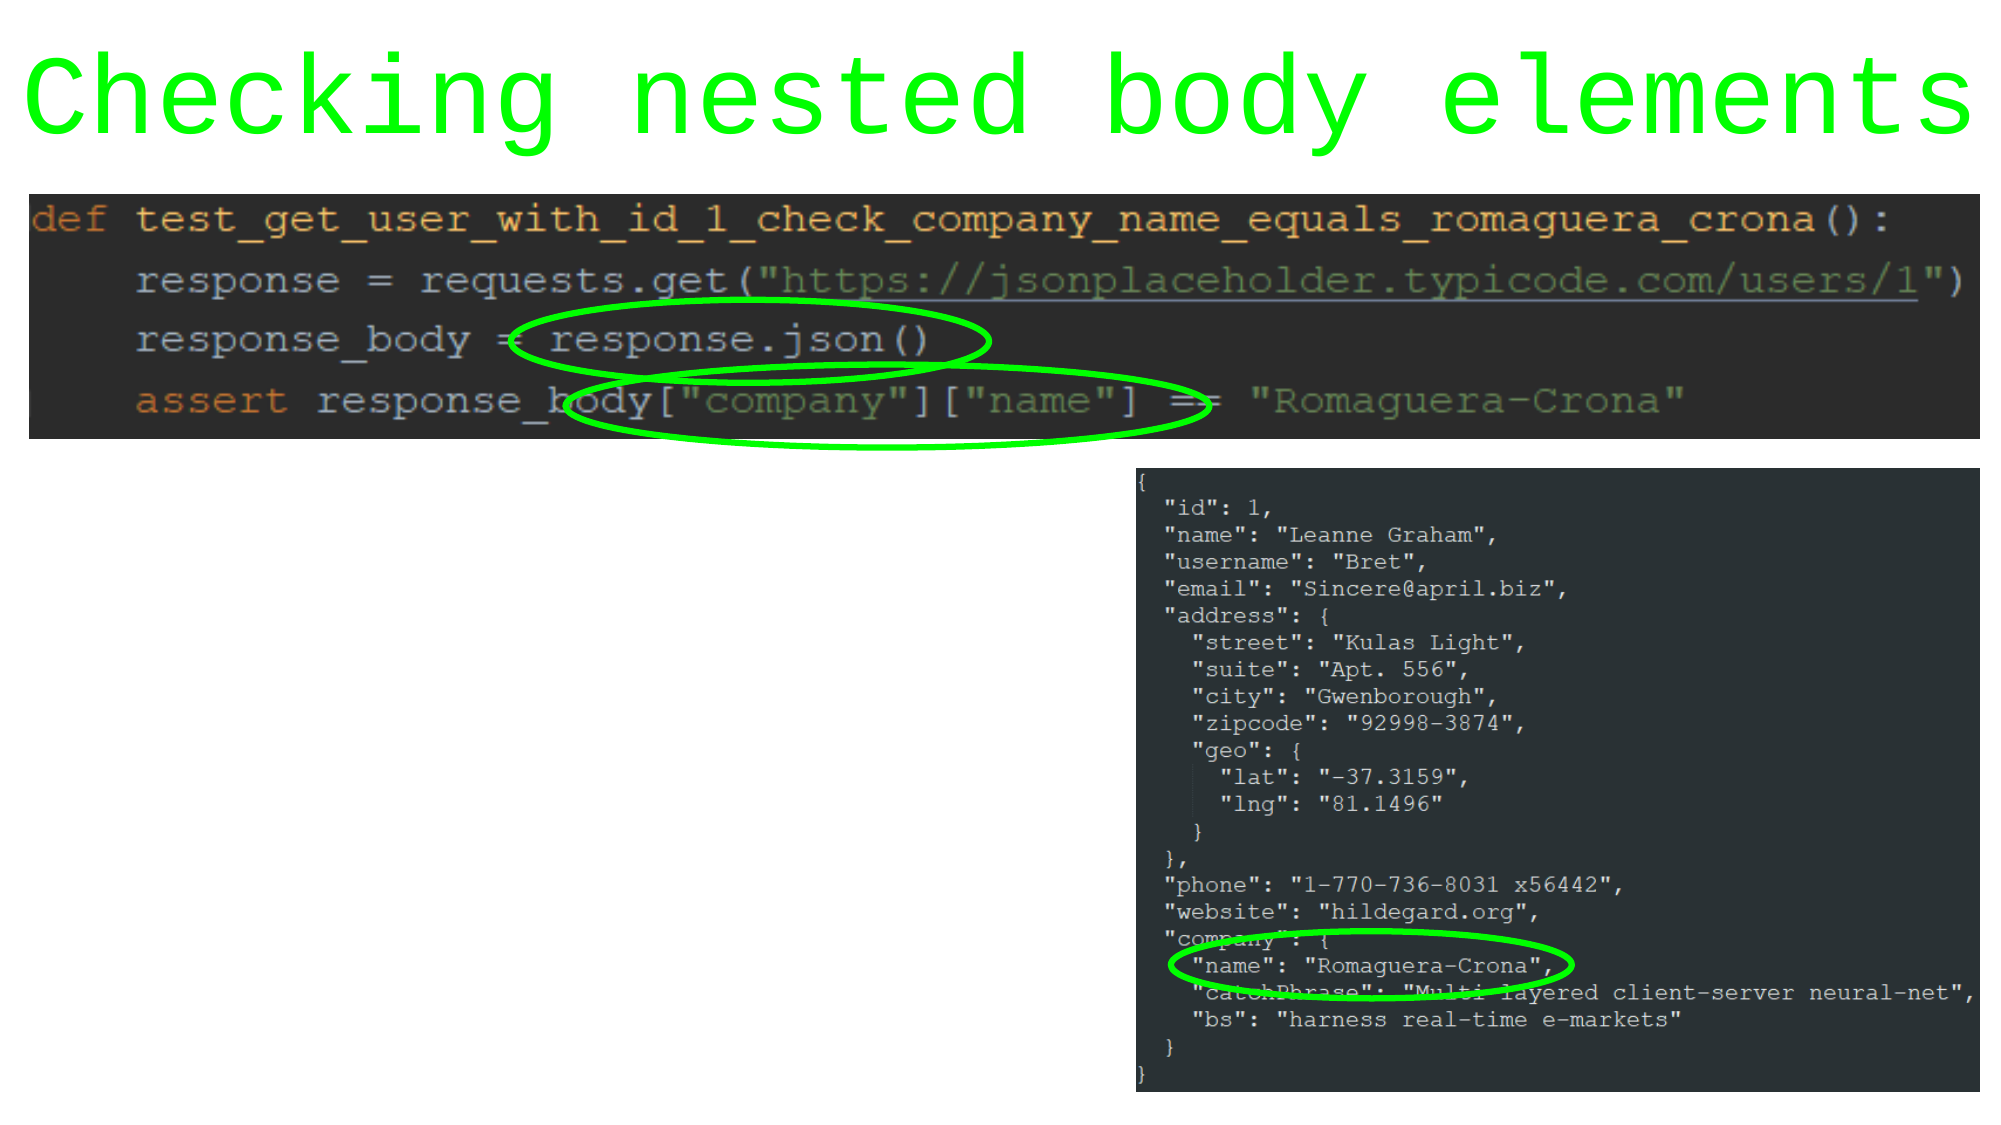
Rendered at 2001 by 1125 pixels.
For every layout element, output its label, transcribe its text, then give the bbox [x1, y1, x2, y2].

picture [29, 196, 1980, 440]
title Checking nested body elements [0, 0, 2000, 196]
picture [1136, 468, 1980, 1092]
picture [685, 368, 909, 379]
picture [570, 369, 1205, 440]
picture [515, 303, 985, 375]
